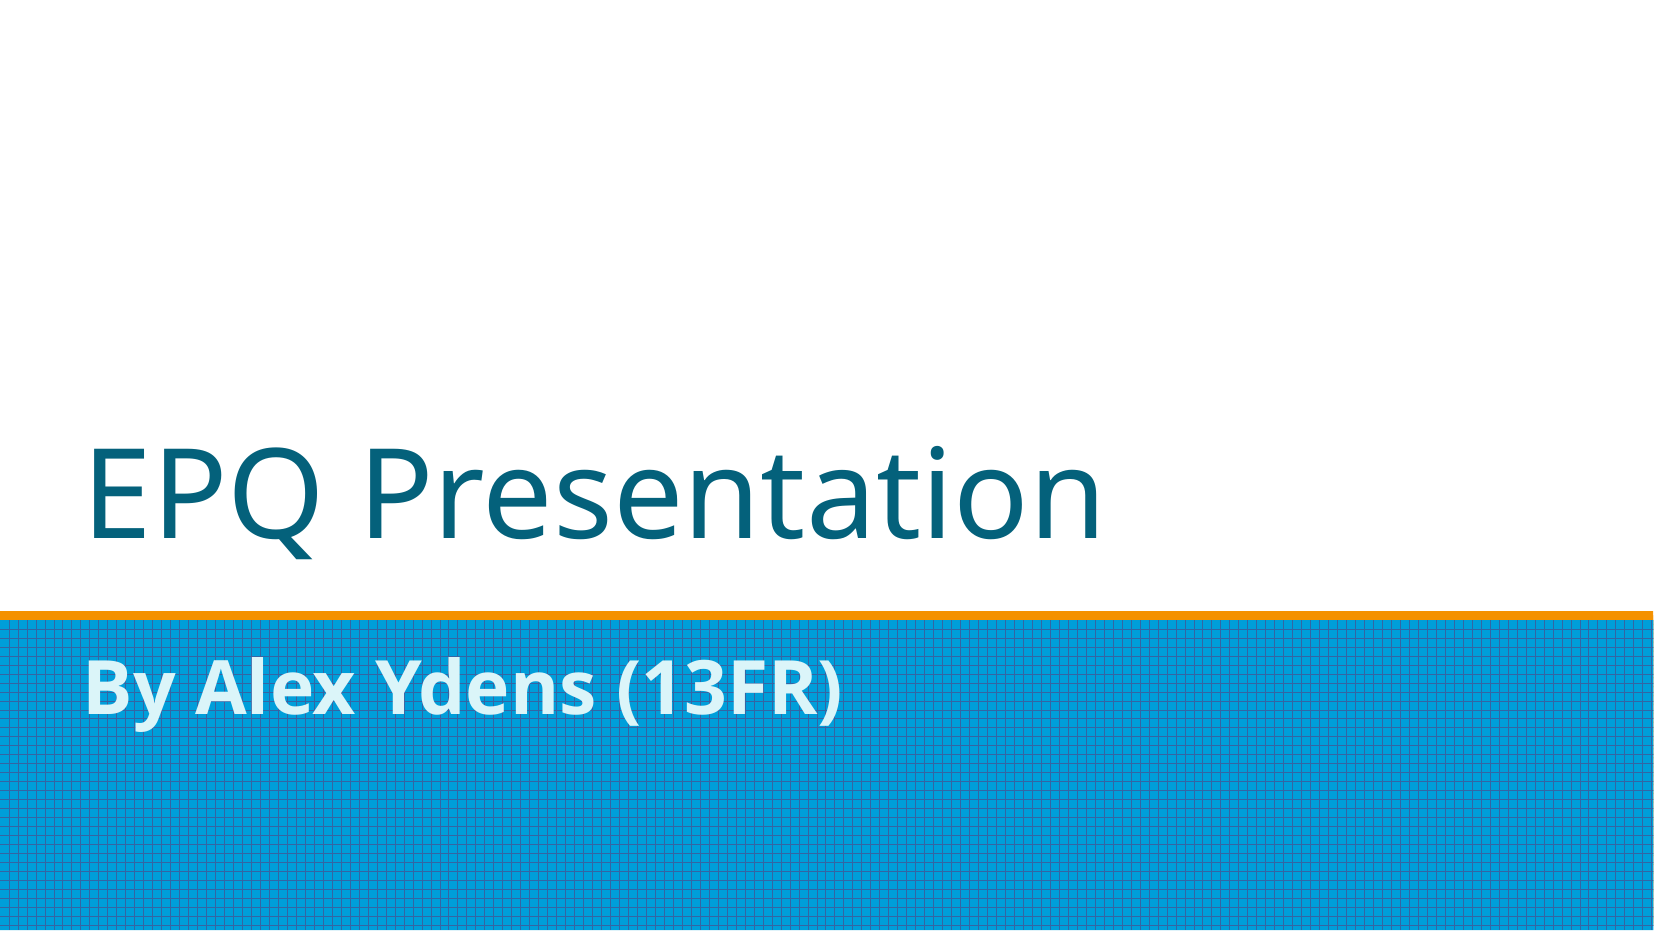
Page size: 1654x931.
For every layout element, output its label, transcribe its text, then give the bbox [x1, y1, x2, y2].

title EPQ Presentation [82, 44, 1571, 576]
subtitle By Alex Ydens (13FR) [82, 634, 1571, 827]
